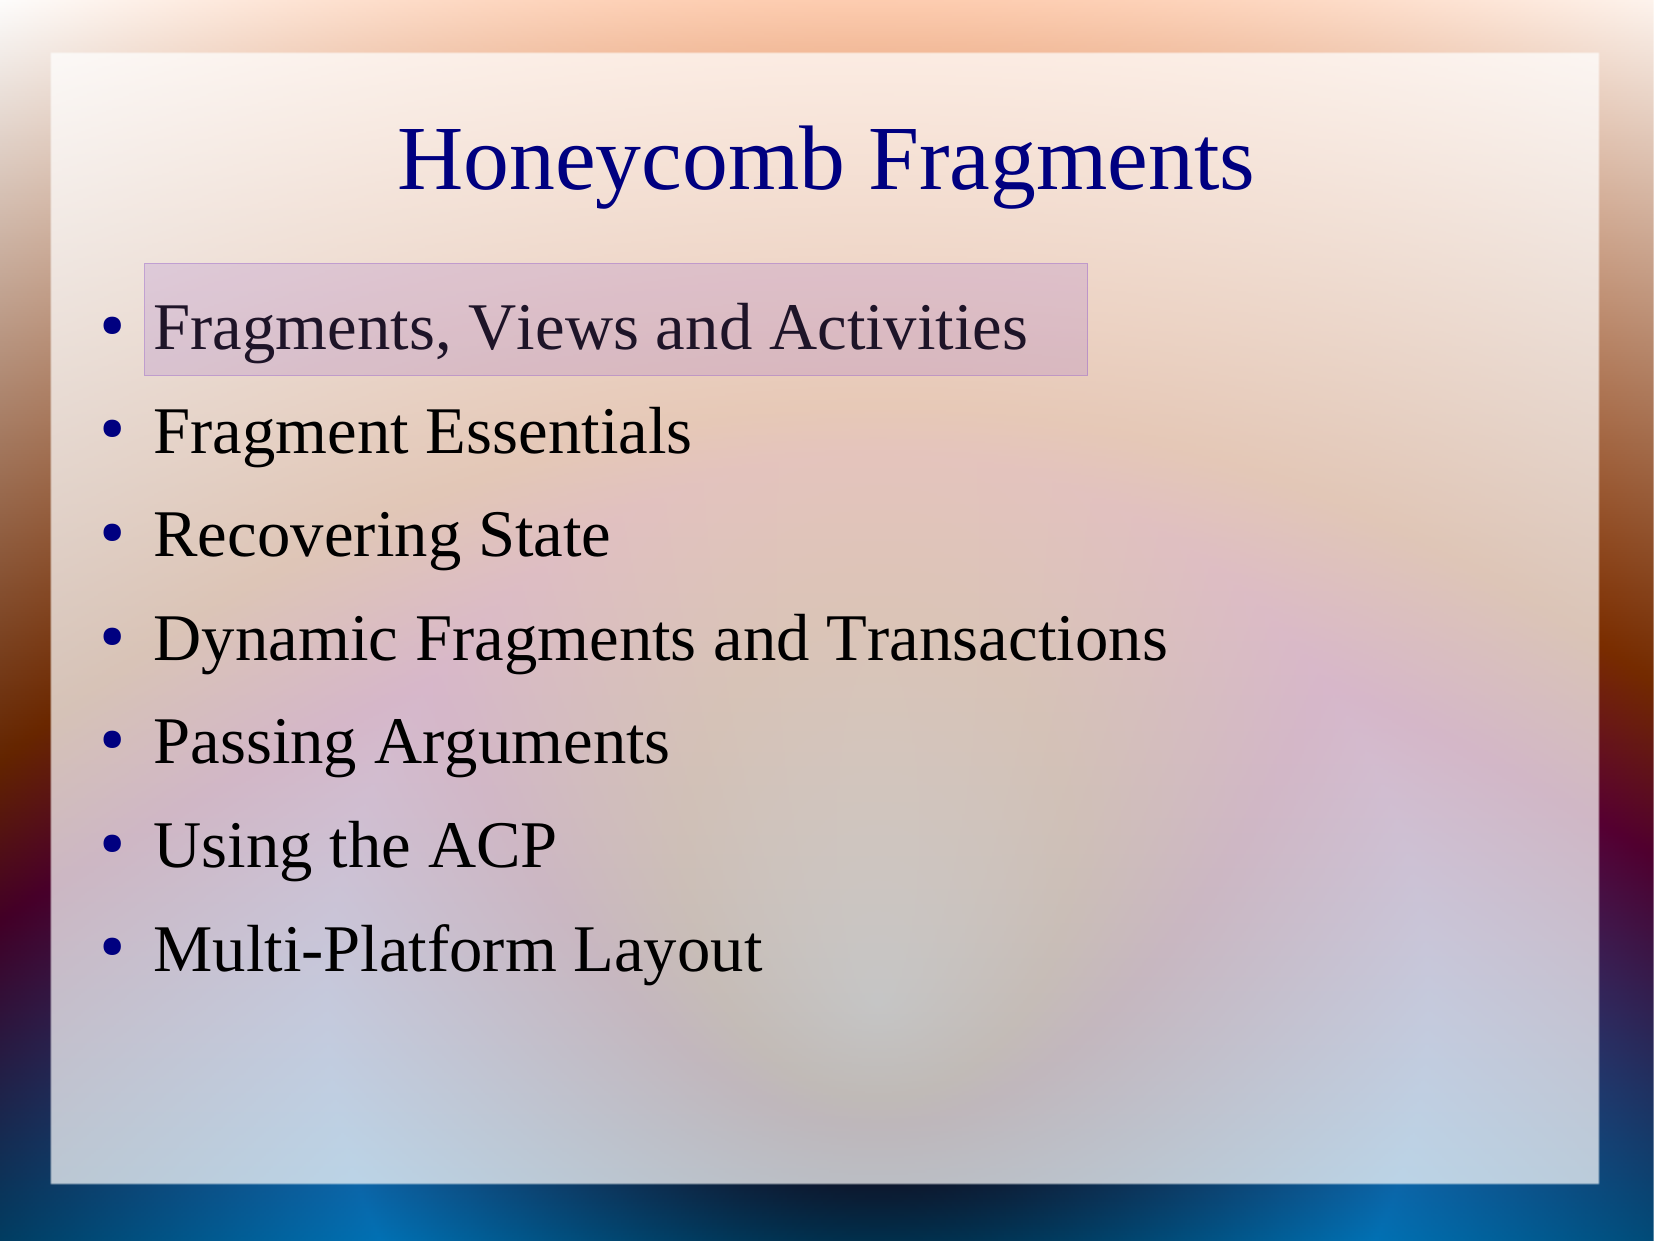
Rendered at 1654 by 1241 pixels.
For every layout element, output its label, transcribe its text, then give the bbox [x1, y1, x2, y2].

list Fragments, Views and Activities Fragment Essentials Recovering State Dynamic Fragments and Transactions Passing Arguments Using the ACP Multi-Platform Layout [82, 290, 1571, 1034]
text_box [144, 263, 1088, 376]
title Honeycomb Fragments [82, 55, 1571, 263]
picture [0, 0, 1654, 1241]
